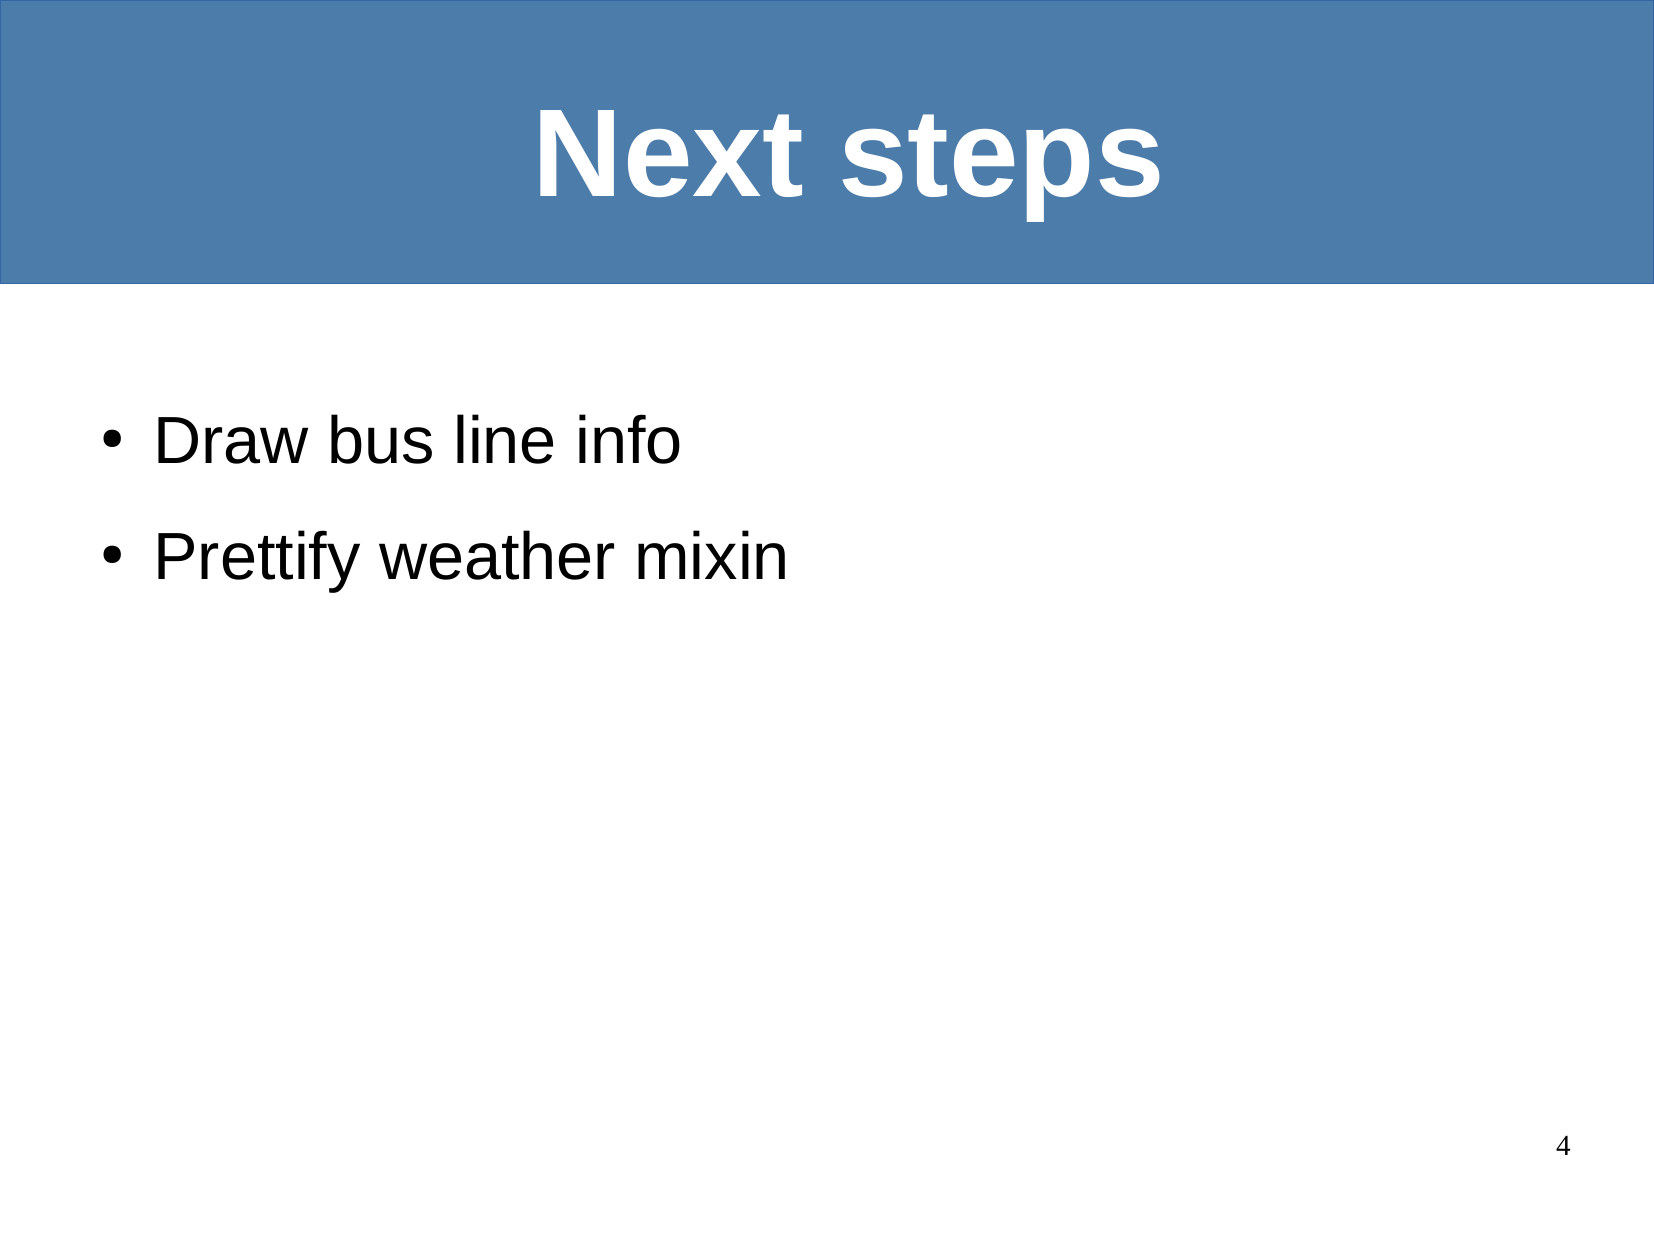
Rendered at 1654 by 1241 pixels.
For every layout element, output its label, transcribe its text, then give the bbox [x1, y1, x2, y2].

text_box [0, 0, 1654, 284]
title Next steps [82, 49, 1571, 257]
list Draw bus line info Prettify weather mixin [82, 402, 1571, 1123]
